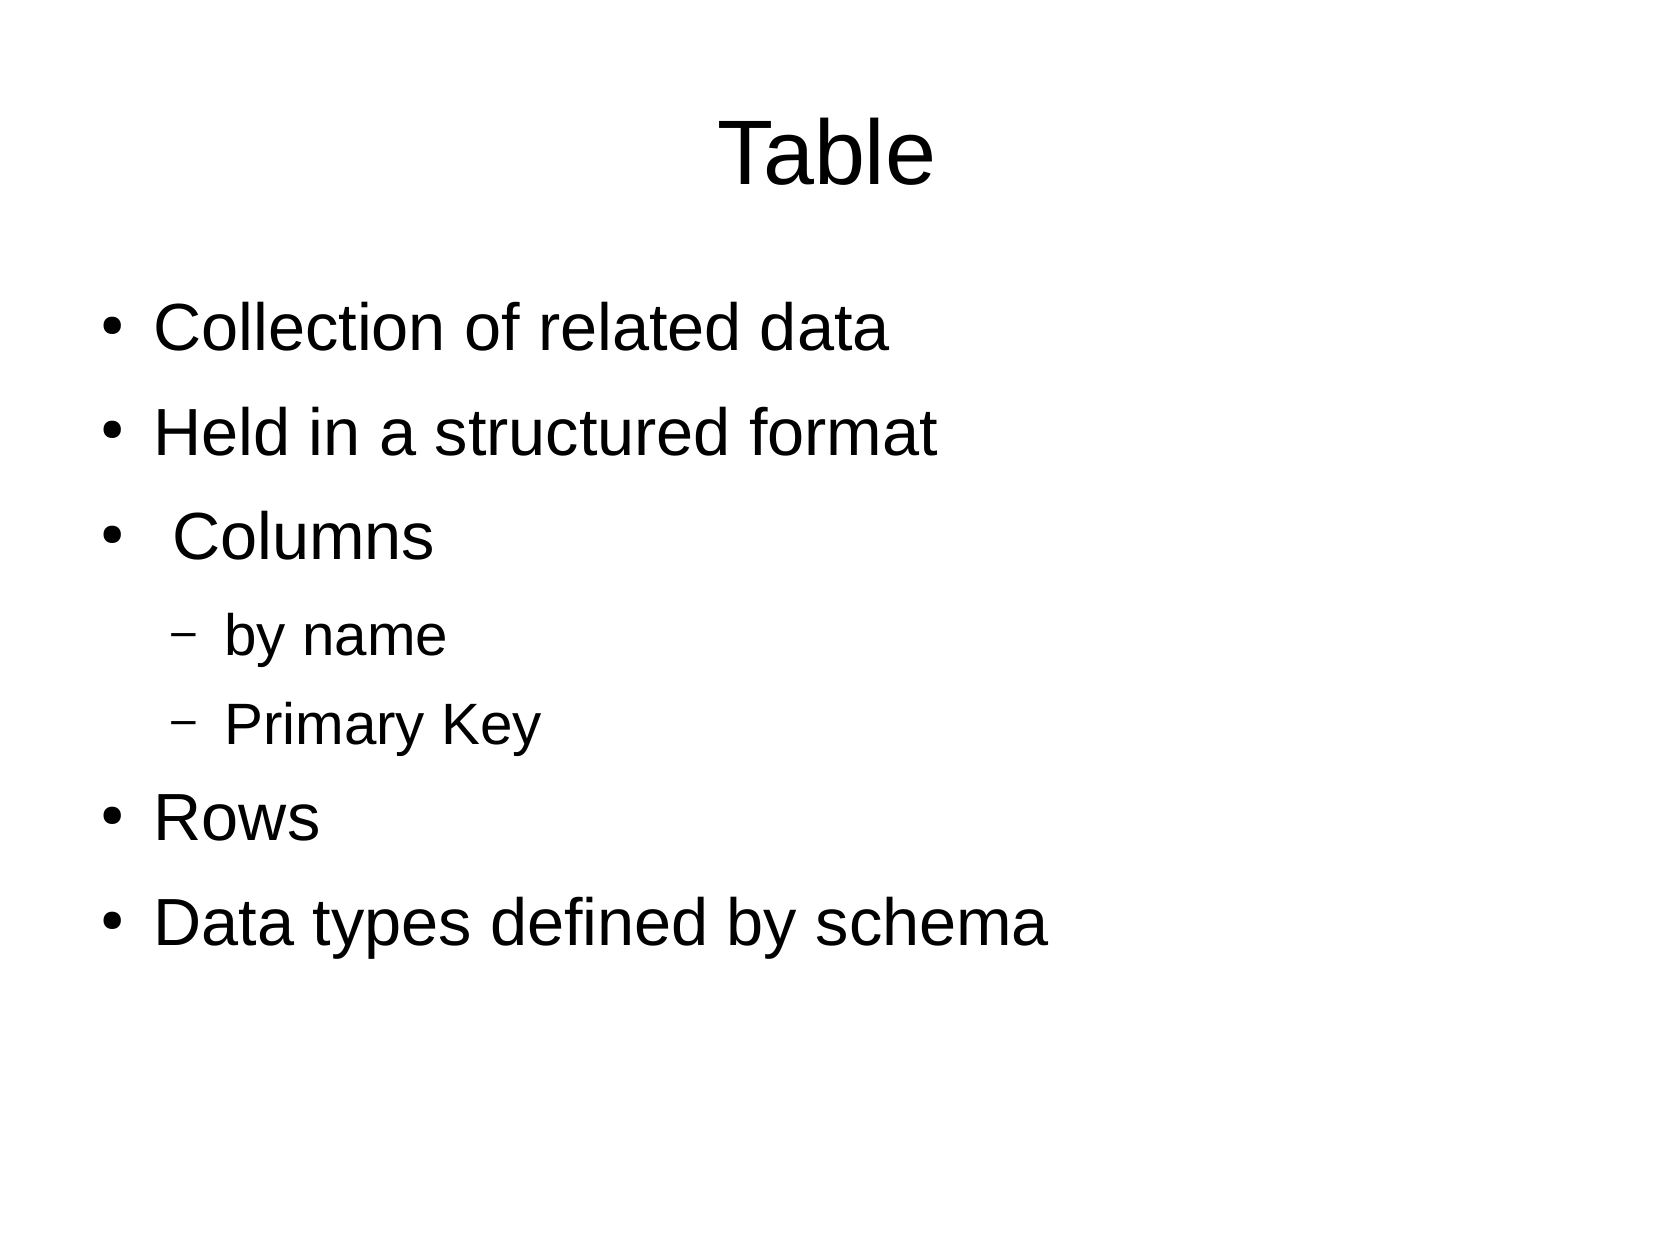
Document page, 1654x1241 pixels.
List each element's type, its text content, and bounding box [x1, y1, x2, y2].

list Collection of related data Held in a structured format Columns by name Primary Key Rows Data types defined by schema [82, 290, 1571, 1010]
title Table [82, 49, 1571, 257]
